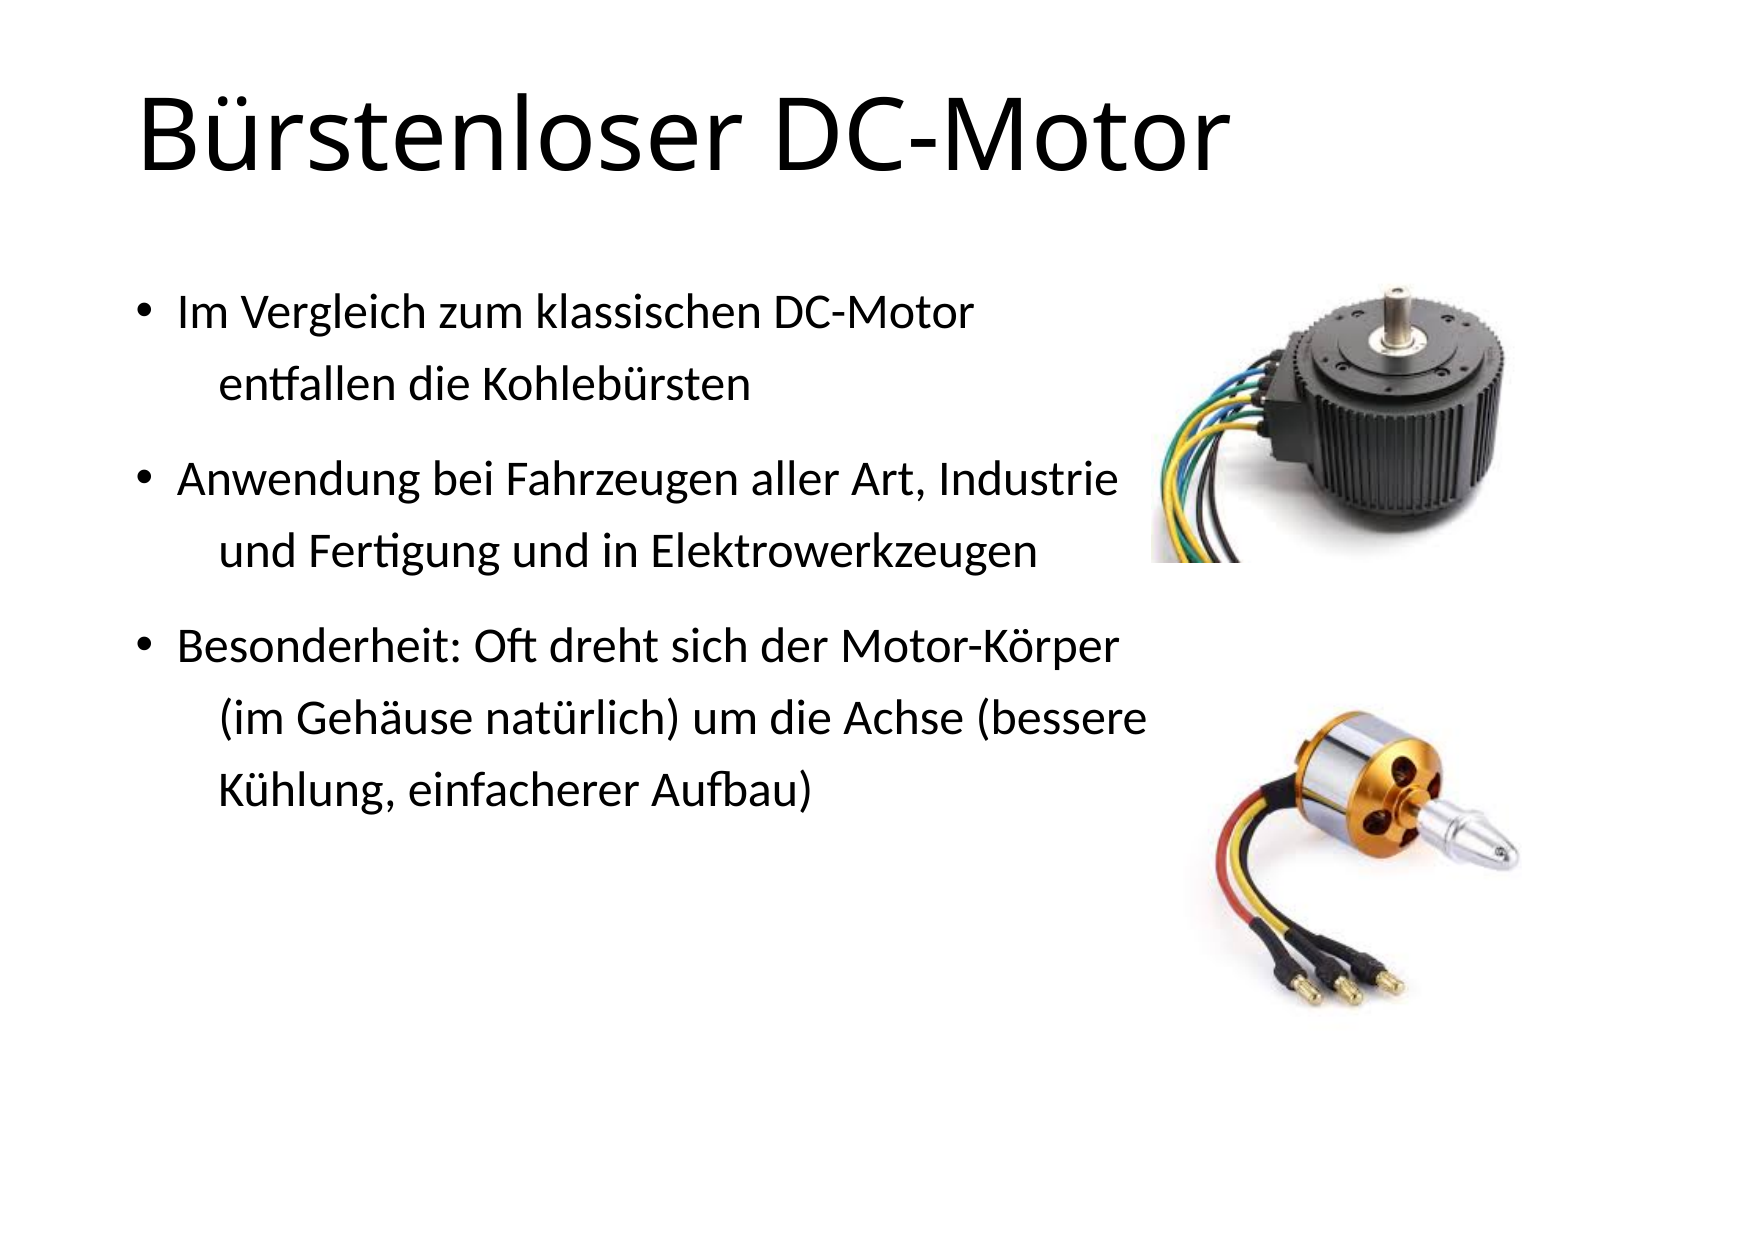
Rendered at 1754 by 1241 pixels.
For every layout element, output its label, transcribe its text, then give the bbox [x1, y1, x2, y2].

list Im Vergleich zum klassischen DC-Motor entfallen die Kohlebürsten Anwendung bei Fahrzeugen aller Art, Industrie und Fertigung und in Elektrowerkzeugen Besonderheit: Oft dreht sich der Motor-Körper (im Gehäuse natürlich) um die Achse (bessere Kühlung, einfacherer Aufbau) [120, 259, 1174, 1139]
picture [1151, 259, 1557, 563]
picture [1183, 679, 1536, 1031]
title Bürstenloser DC-Motor [120, 58, 1634, 217]
